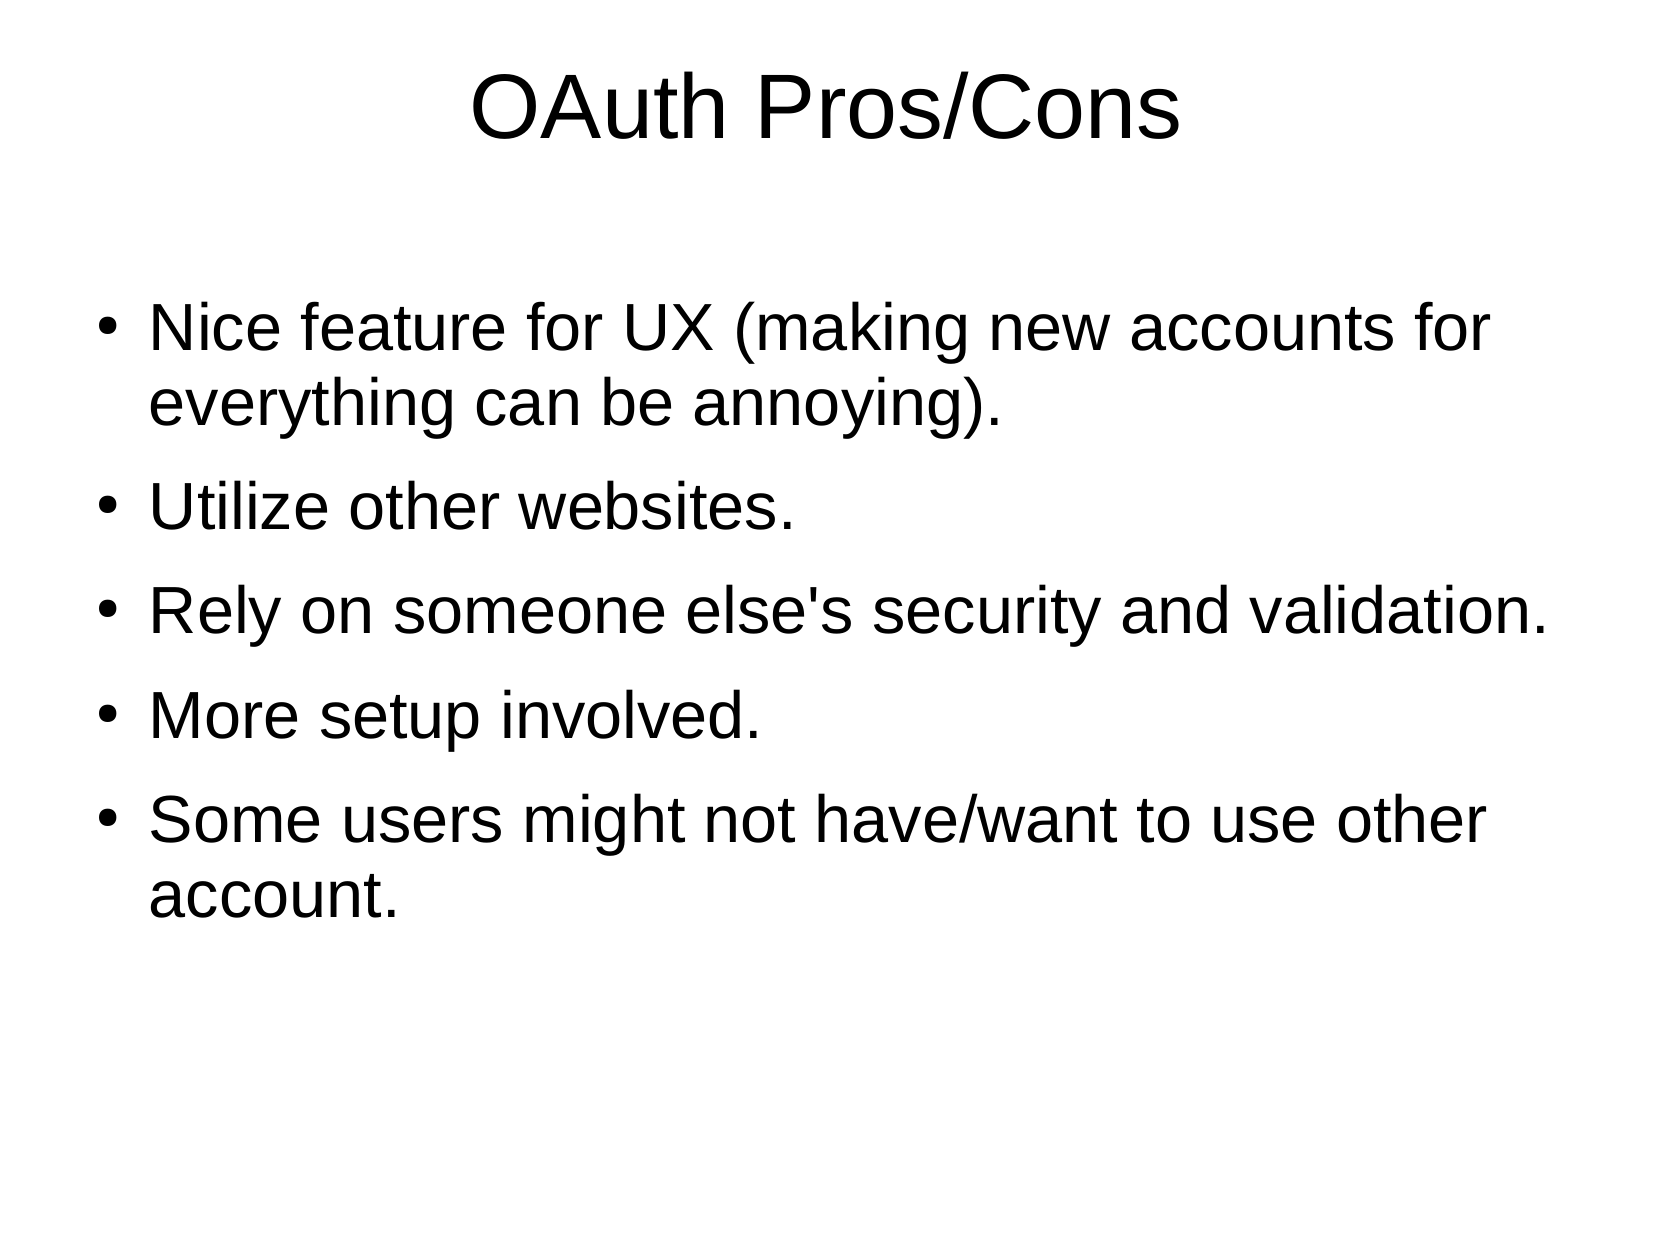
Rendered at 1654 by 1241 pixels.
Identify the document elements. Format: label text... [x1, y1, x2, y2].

title OAuth Pros/Cons [82, 2, 1571, 211]
list Nice feature for UX (making new accounts for everything can be annoying). Utilize other websites. Rely on someone else's security and validation. More setup involved. Some users might not have/want to use other account. [78, 290, 1567, 1010]
